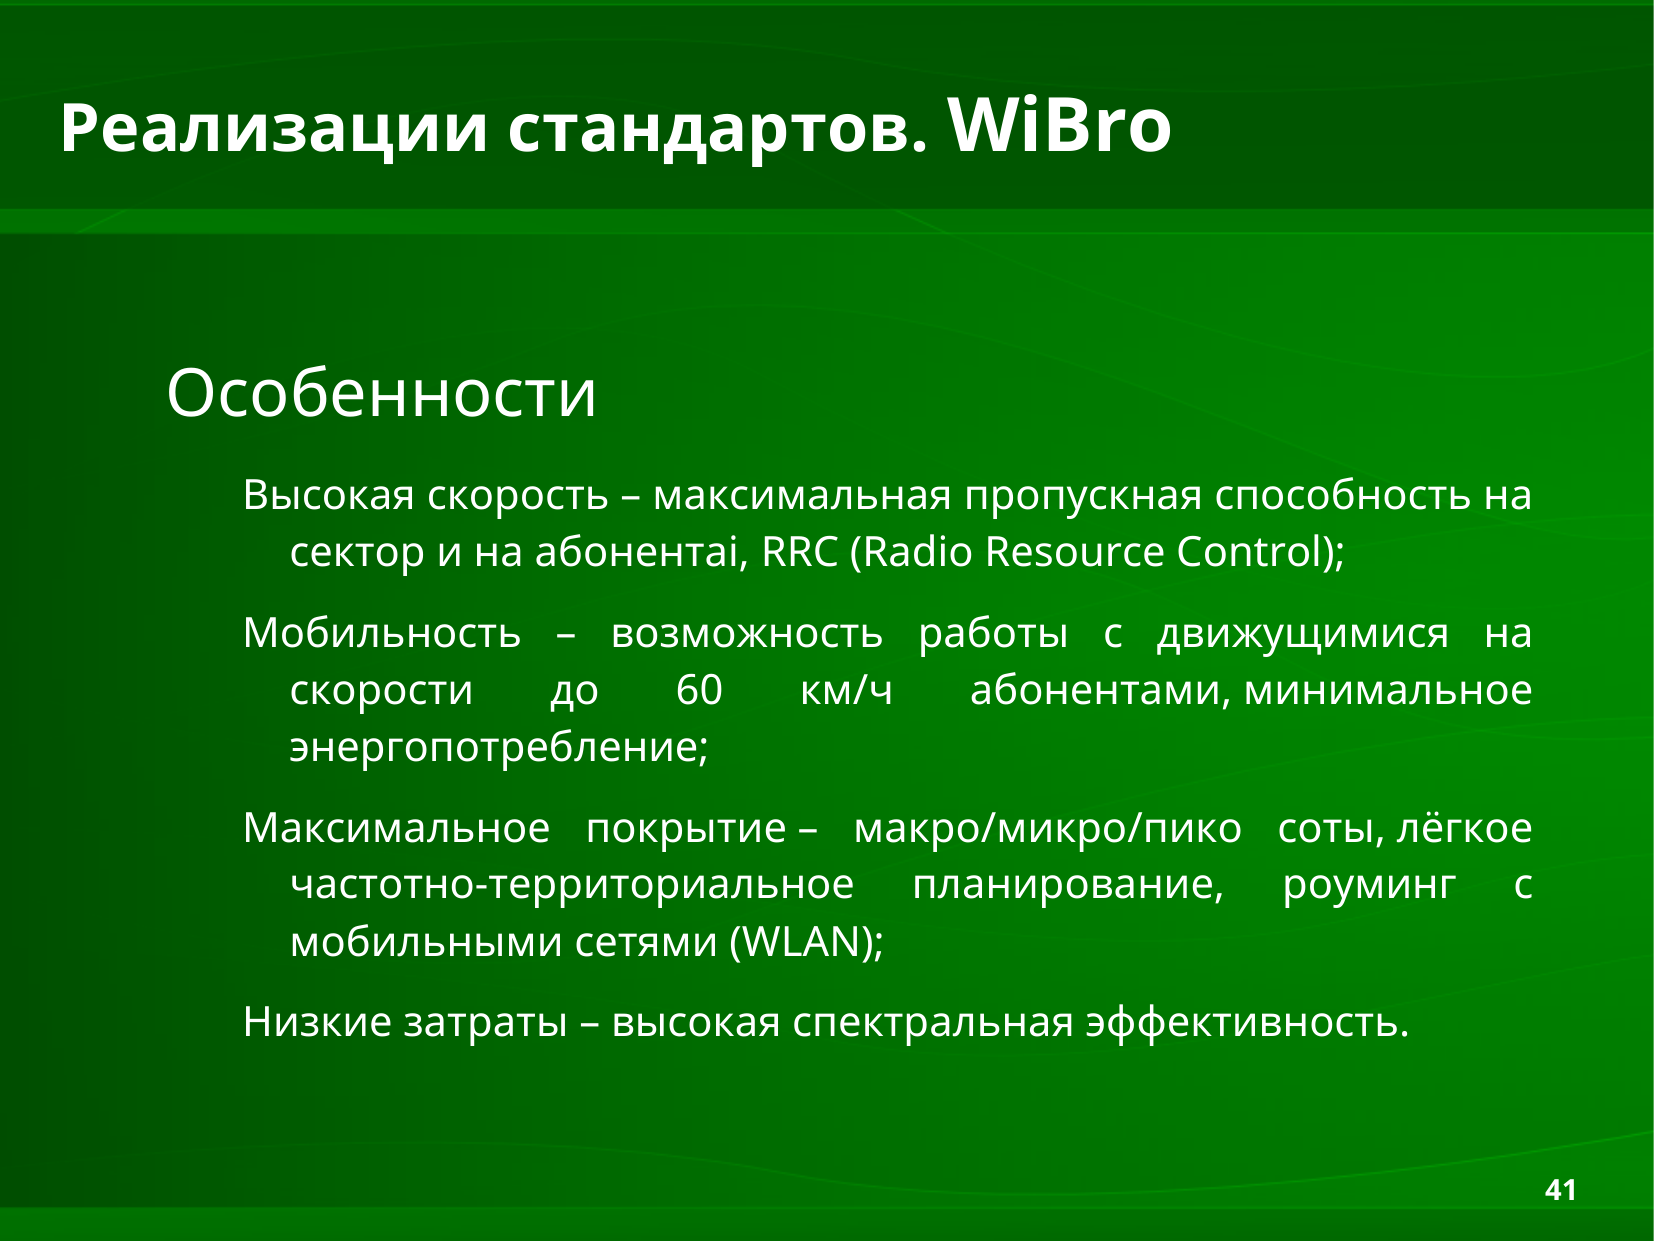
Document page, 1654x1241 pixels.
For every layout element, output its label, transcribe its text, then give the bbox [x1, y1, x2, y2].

title Реализации стандартов. WiBro [23, 8, 1625, 237]
list Особенности Высокая скорость – максимальная пропускная способность на сектор и на абонентаi, RRC (Radio Resource Control); Мобильность – возможность работы с движущимися на скорости до 60 км/ч абонентами, минимальное энергопотребление; Максимальное покрытие – макро/микро/пико соты, лёгкое частотно-территориальное планирование, роуминг с мобильными сетями (WLAN); Низкие затраты – высокая спектральная эффективность. [147, 344, 1534, 1112]
picture [0, 0, 1654, 1241]
